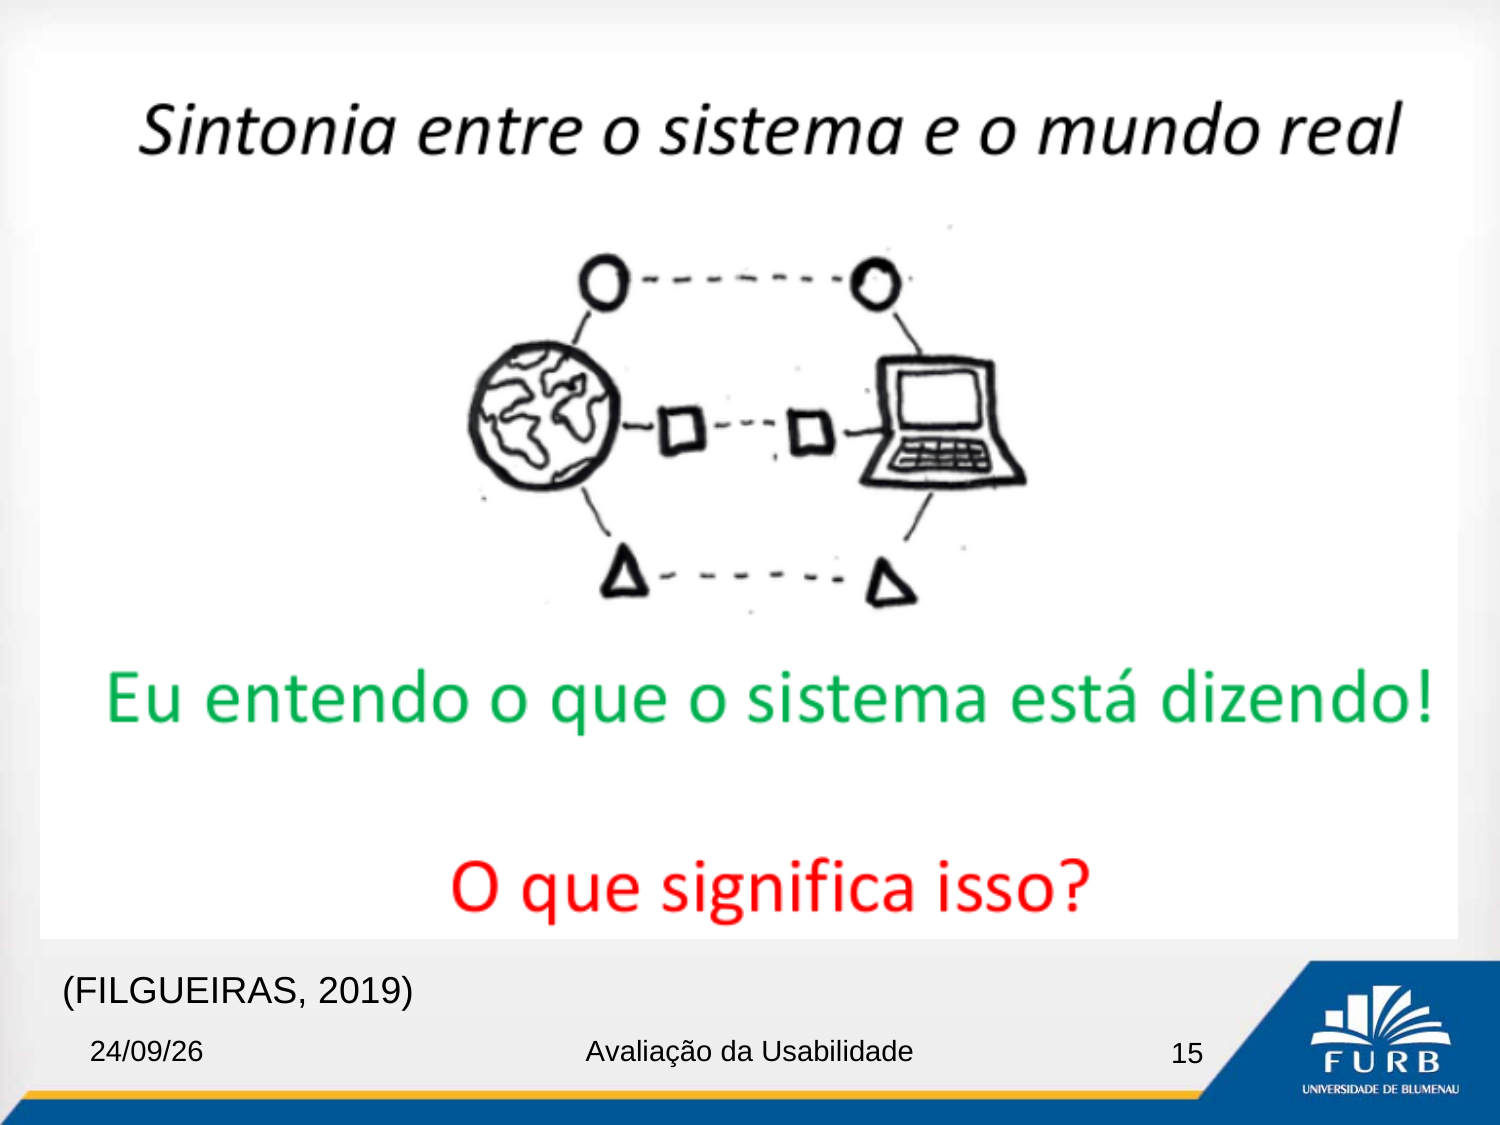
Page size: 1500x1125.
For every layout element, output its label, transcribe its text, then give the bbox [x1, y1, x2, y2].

picture [0, 0, 1500, 1125]
text_box (FILGUEIRAS, 2019) [47, 958, 461, 1064]
